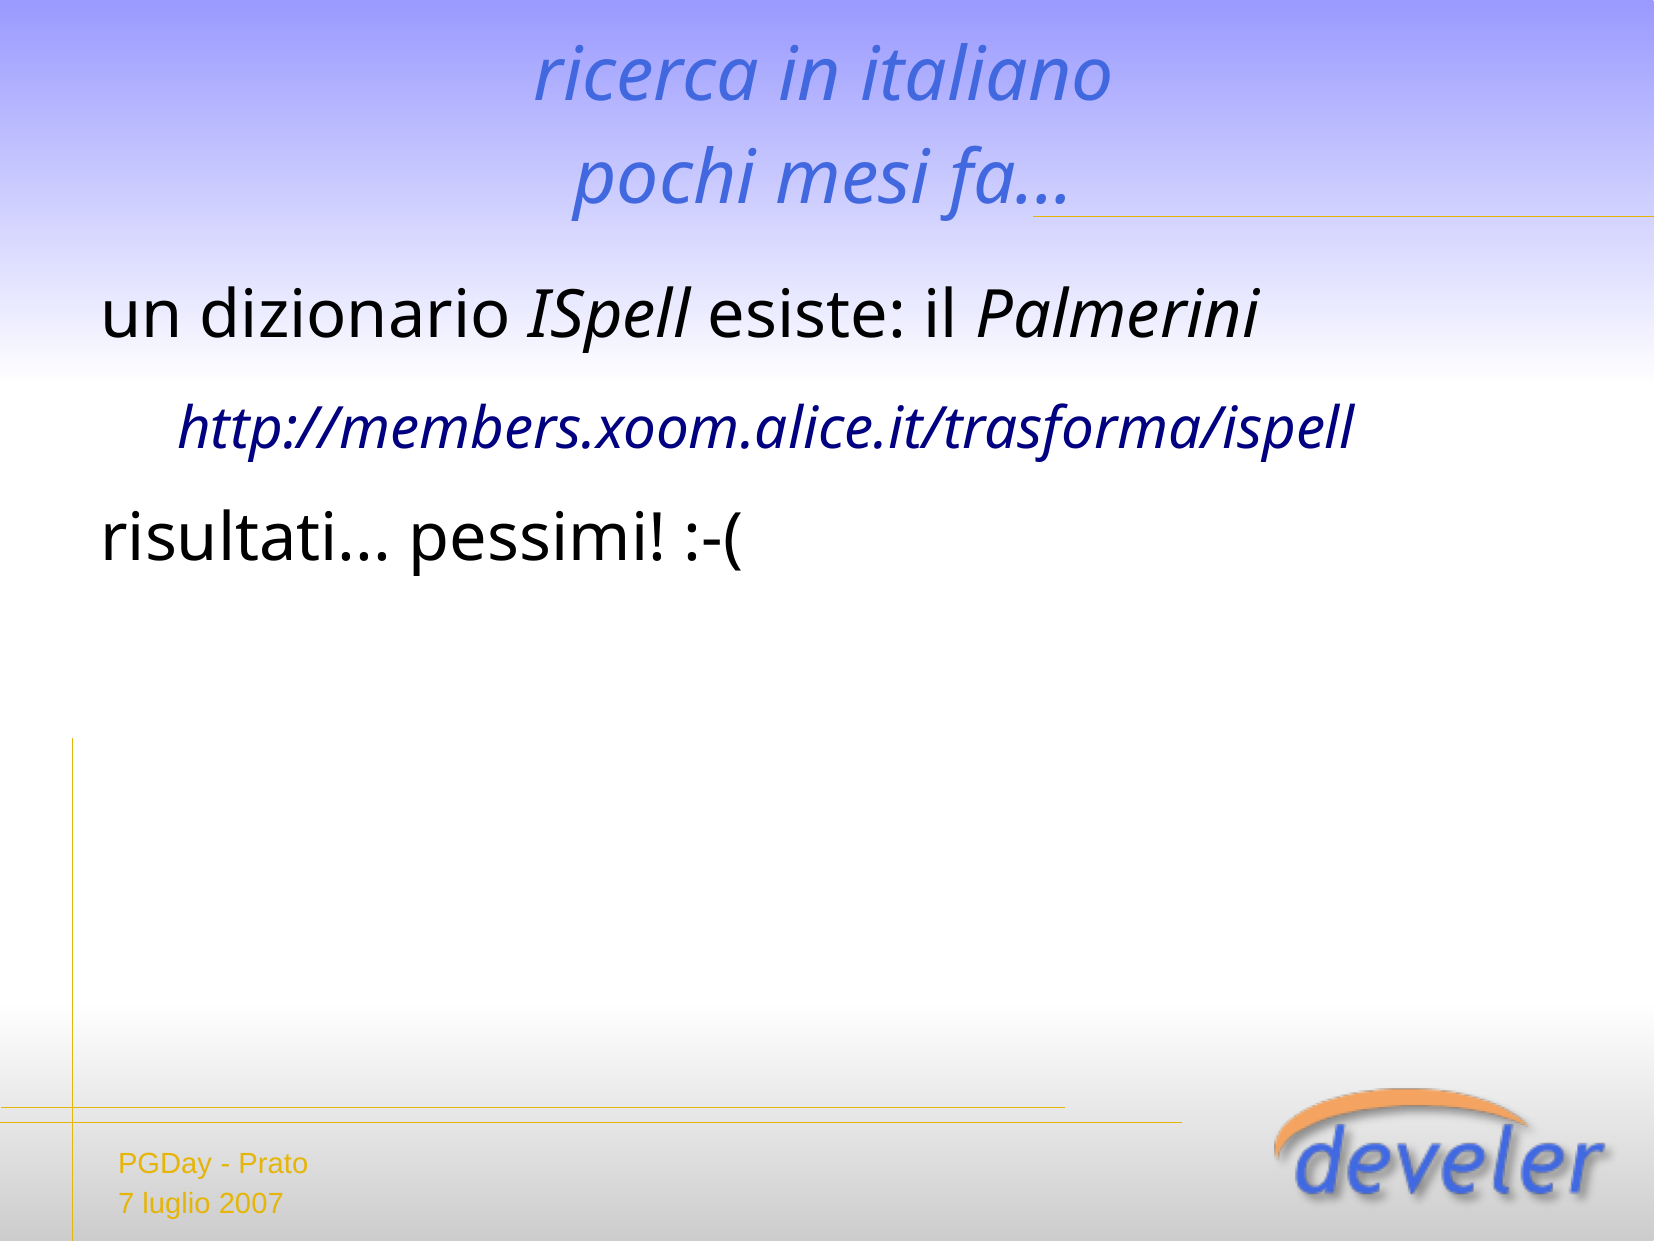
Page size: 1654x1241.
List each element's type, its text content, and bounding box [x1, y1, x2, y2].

title ricerca in italiano pochi mesi fa... [82, 35, 1565, 211]
picture [1269, 1083, 1622, 1211]
list un dizionario ISpell esiste: il Palmerini http://members.xoom.alice.it/trasforma/ispell risultati... pessimi! :-( [82, 265, 1571, 1078]
